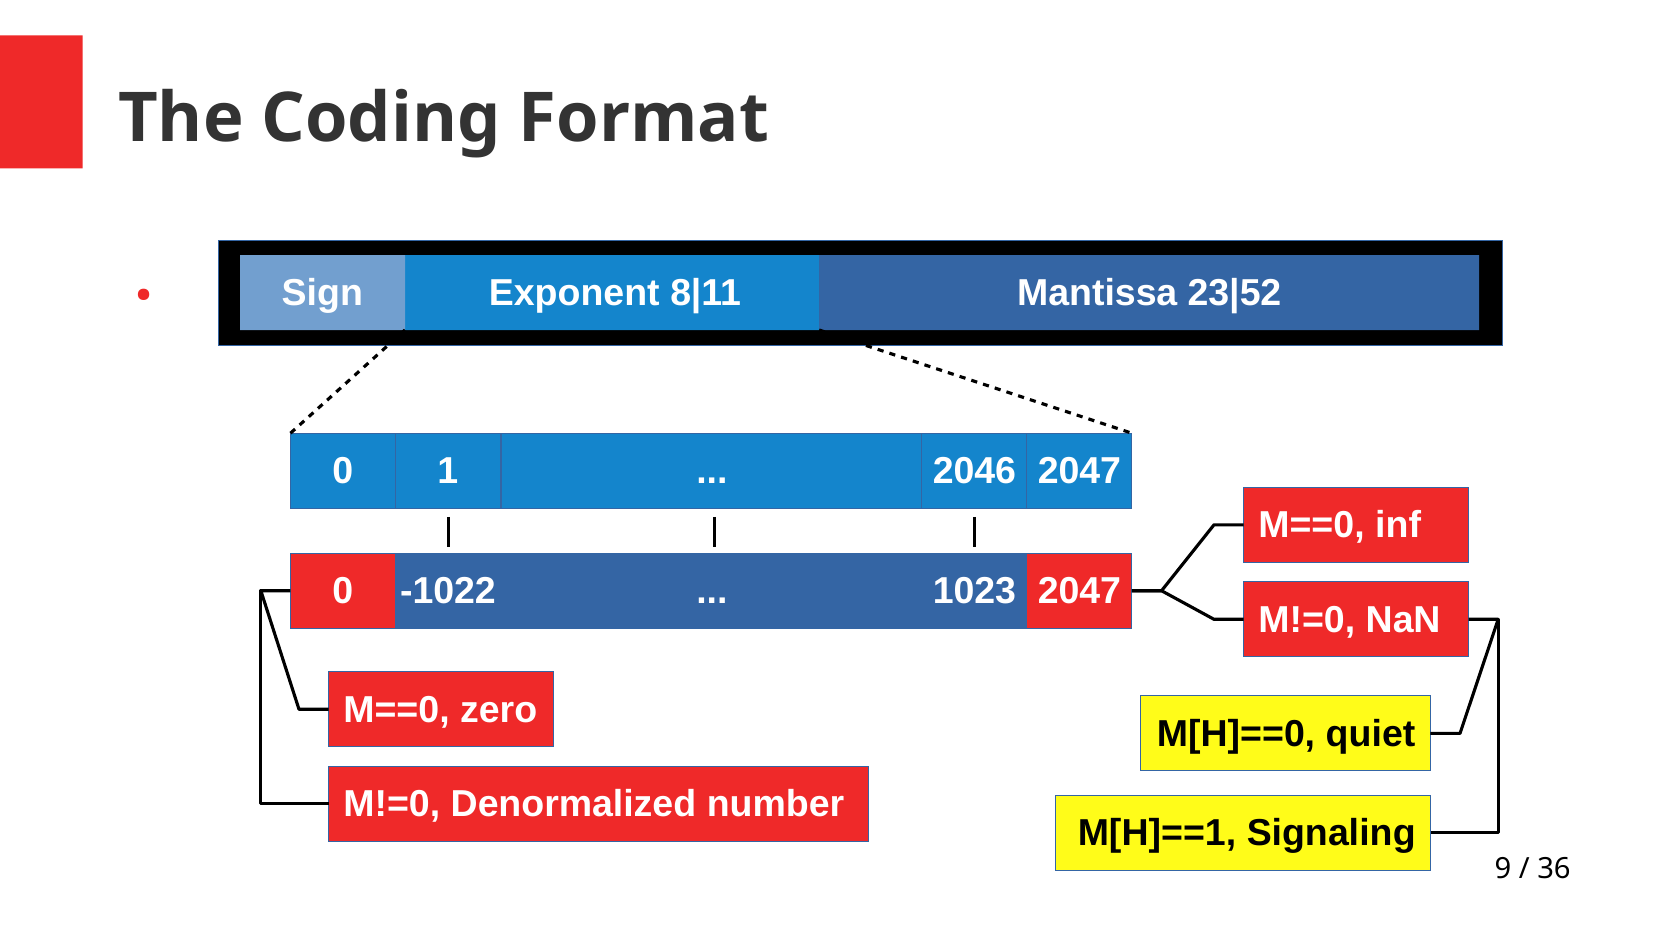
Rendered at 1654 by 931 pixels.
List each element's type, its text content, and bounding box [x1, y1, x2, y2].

text_box M!=0, NaN [1243, 581, 1469, 657]
list [262, 593, 1497, 806]
text_box ... [501, 433, 921, 509]
text_box M!=0, Denormalized number [328, 766, 869, 842]
text_box [218, 240, 1503, 265]
text_box M==0, zero [328, 671, 554, 747]
text_box 0 [290, 433, 395, 509]
text_box 1 [395, 433, 501, 509]
text_box Exponent 8|11 [406, 255, 819, 331]
list [118, 265, 1536, 806]
text_box 2047 [1026, 553, 1132, 629]
text_box Mantissa 23|52 [819, 255, 1480, 331]
text_box M==0, inf [1243, 487, 1469, 563]
text_box M[H]==0, quiet [1140, 695, 1431, 771]
text_box Sign [240, 255, 406, 331]
text_box 2047 [1026, 433, 1132, 509]
text_box 1023 [921, 553, 1026, 629]
text_box -1022 [395, 553, 501, 629]
text_box ... [501, 553, 921, 629]
title The Coding Format [118, 37, 1571, 193]
text_box 0 [290, 553, 395, 629]
text_box M[H]==1, Signaling [1055, 795, 1431, 871]
text_box 2046 [921, 433, 1026, 509]
